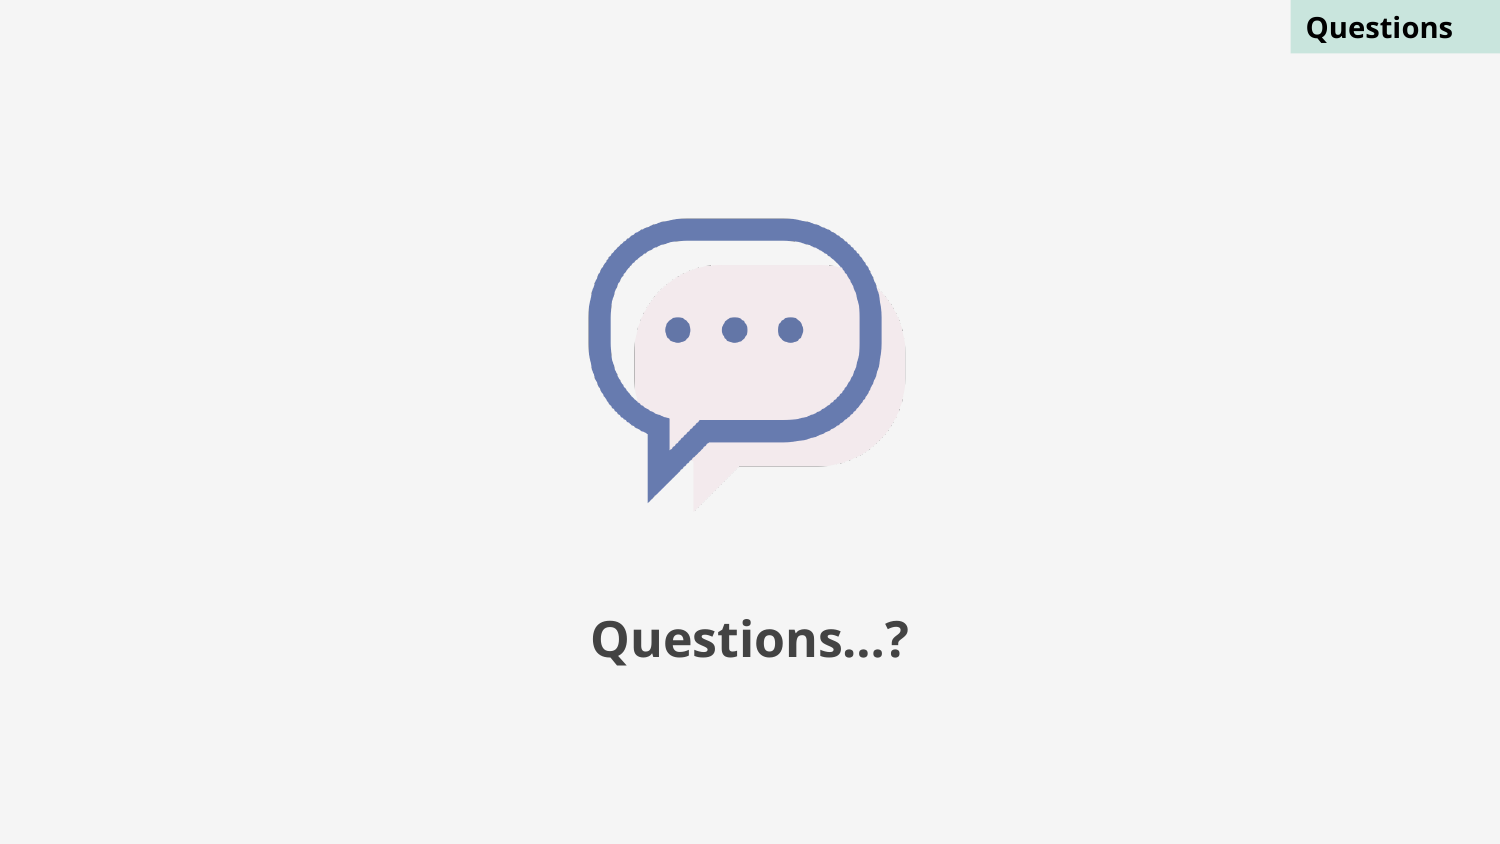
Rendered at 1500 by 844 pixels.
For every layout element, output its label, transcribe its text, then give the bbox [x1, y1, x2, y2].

text_box Questions…? [67, 592, 1433, 745]
text_box Questions [1290, 0, 1500, 54]
picture [560, 192, 940, 534]
